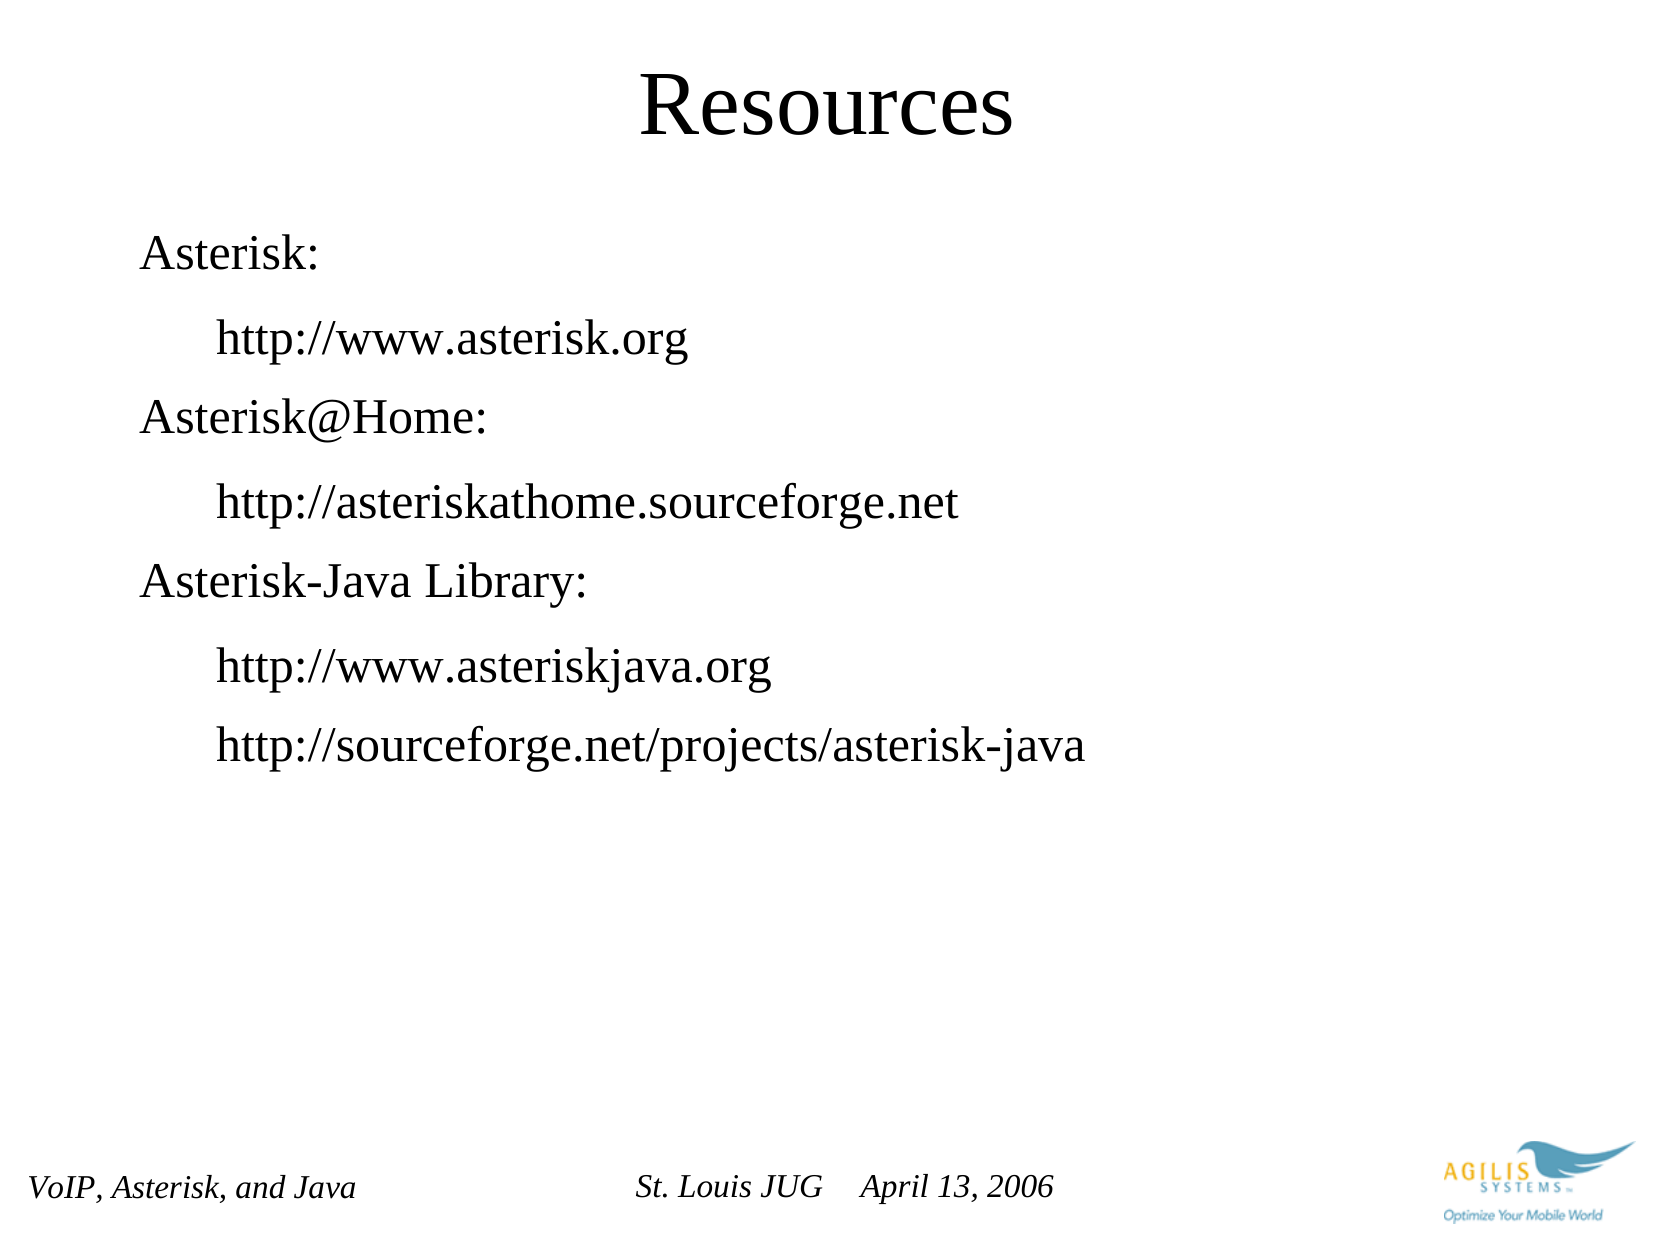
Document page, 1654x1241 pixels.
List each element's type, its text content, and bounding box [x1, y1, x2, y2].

picture [1444, 1141, 1636, 1224]
list Asterisk: http://www.asterisk.org Asterisk@Home: http://asteriskathome.sourceforge.net Asterisk-Java Library: http://www.asteriskjava.org http://sourceforge.net/projects/asterisk-java [121, 225, 1534, 1127]
title Resources [121, 0, 1534, 208]
